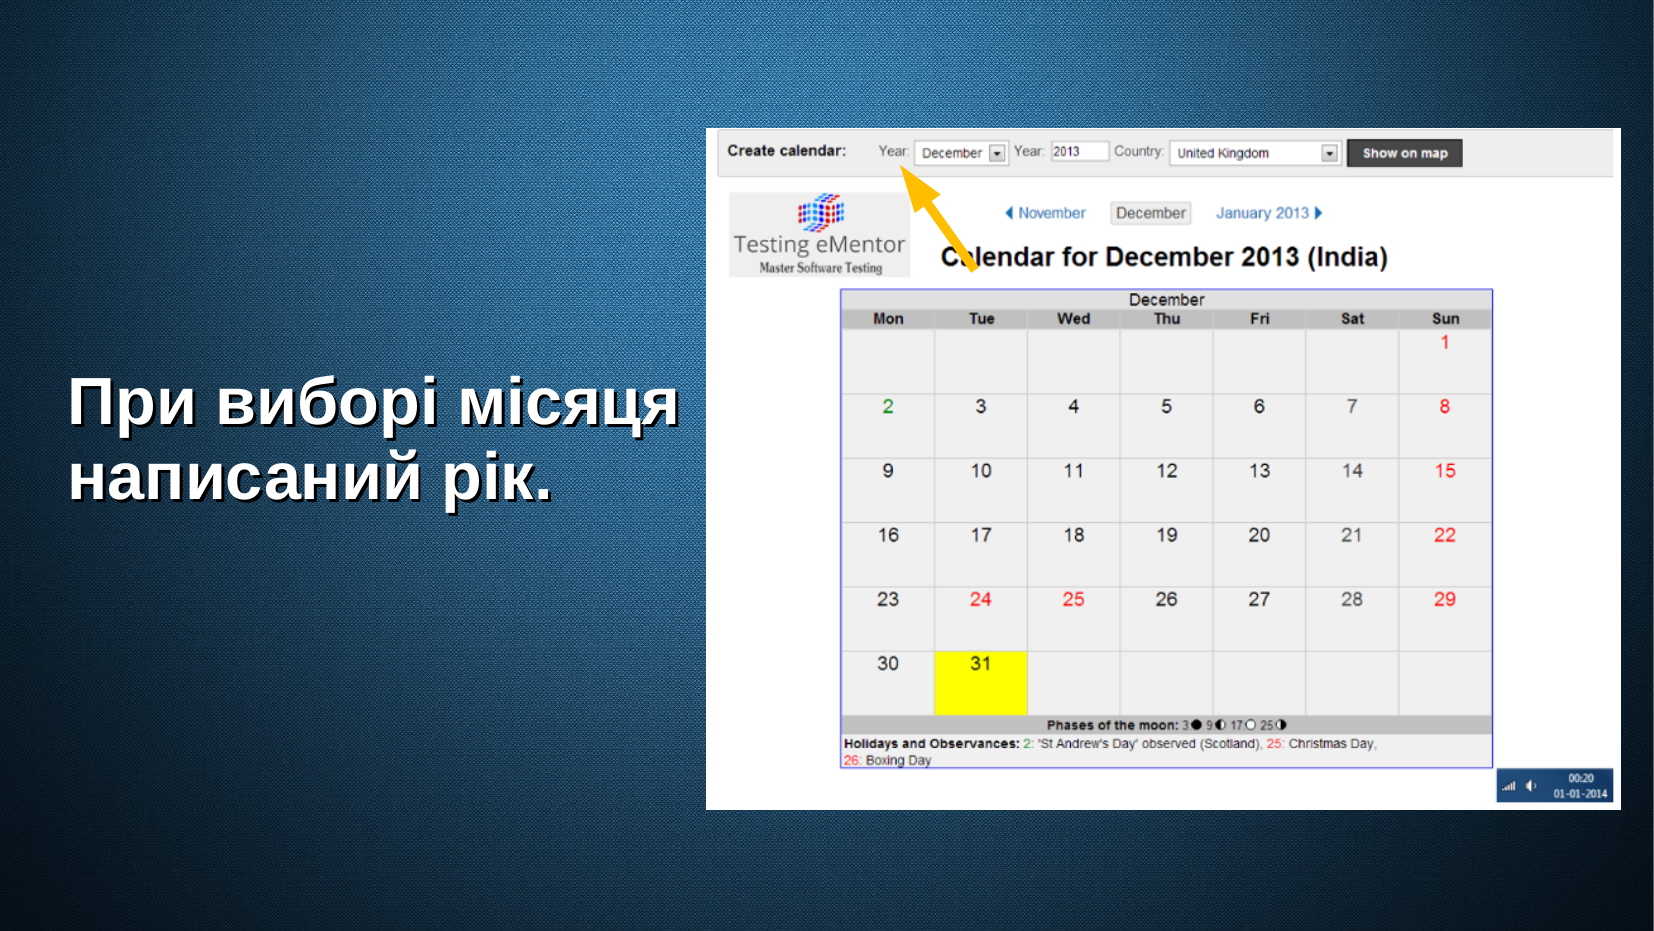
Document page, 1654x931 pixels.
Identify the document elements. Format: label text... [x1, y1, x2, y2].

subtitle При виборі місяця написаний рік. [67, 142, 706, 736]
picture [0, 0, 1654, 931]
